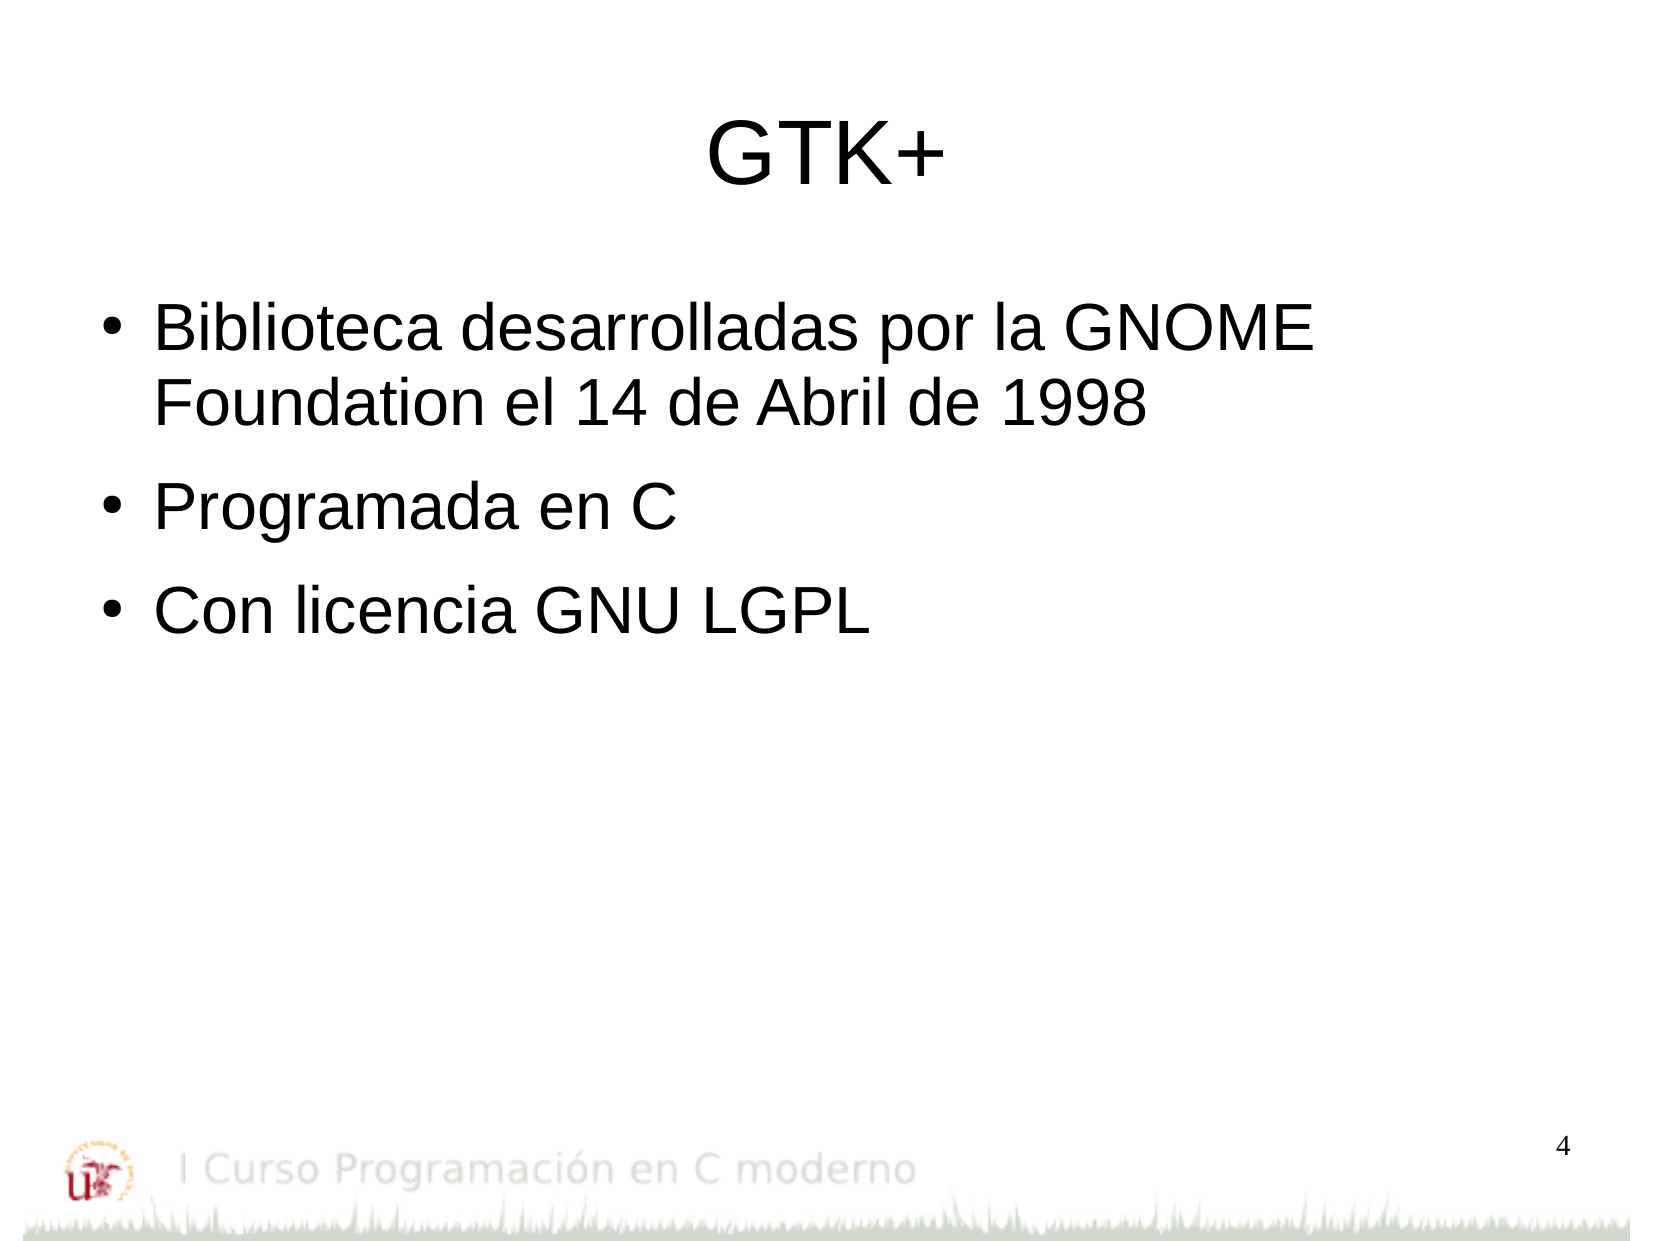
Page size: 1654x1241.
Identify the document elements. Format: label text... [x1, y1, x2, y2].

picture [23, 1136, 1630, 1241]
list Biblioteca desarrolladas por la GNOME Foundation el 14 de Abril de 1998 Programada en C Con licencia GNU LGPL [82, 290, 1538, 1010]
title GTK+ [82, 49, 1571, 257]
